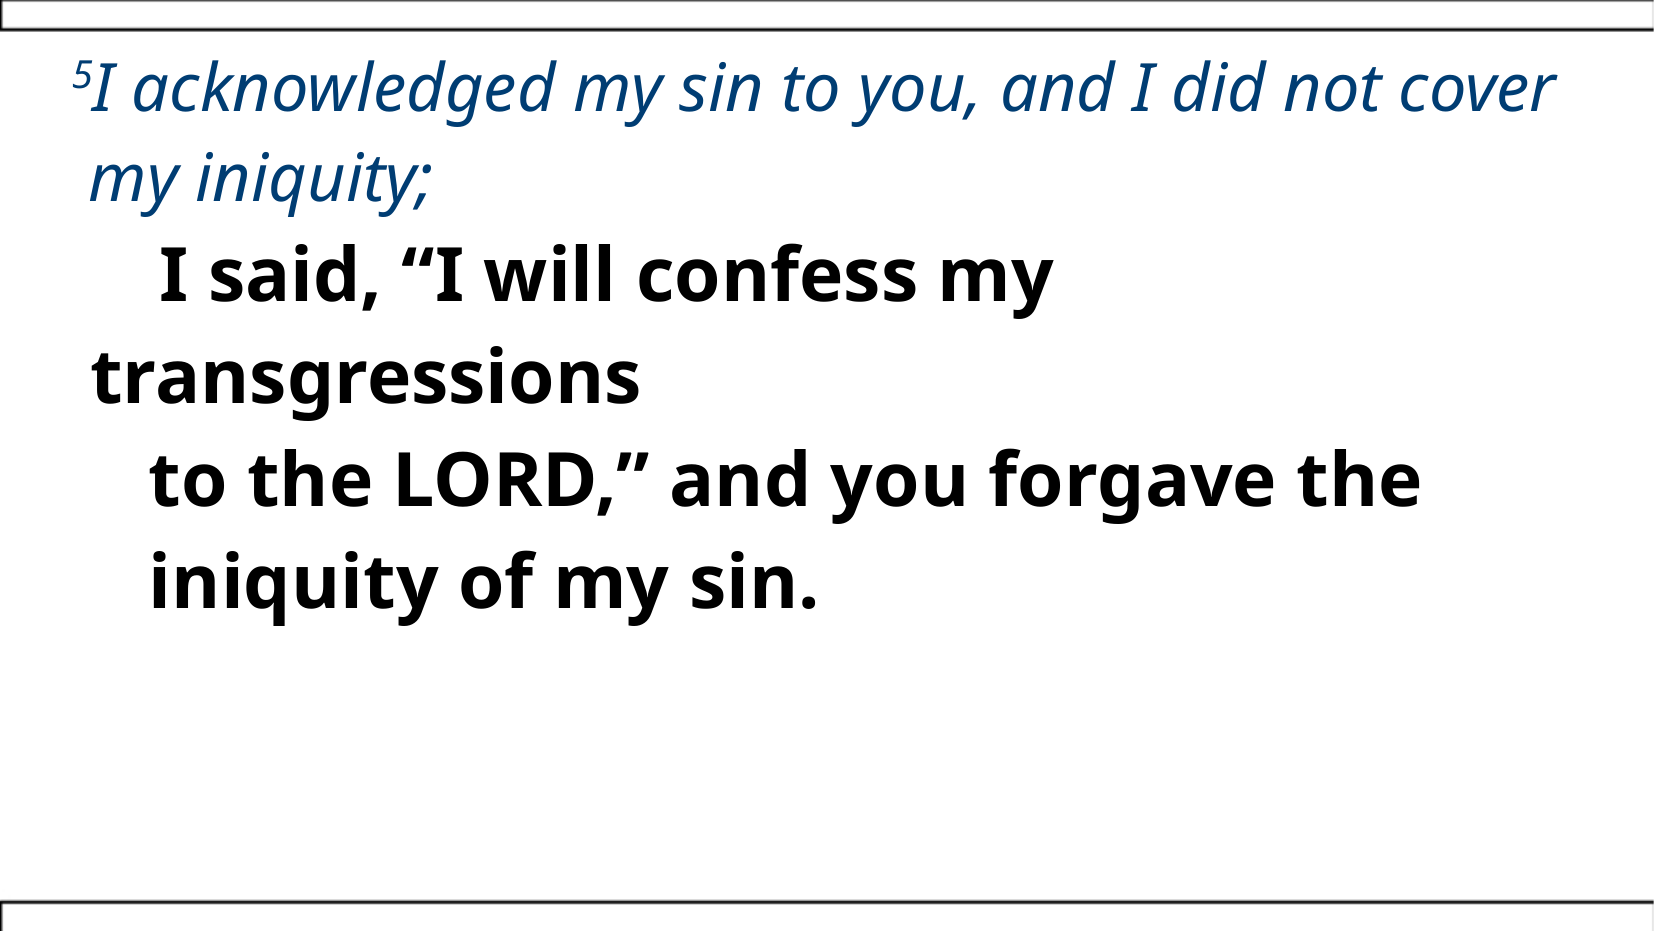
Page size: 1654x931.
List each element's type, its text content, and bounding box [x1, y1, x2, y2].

picture [0, 0, 1654, 931]
text_box 5I acknowledged my sin to you, and I did not cover my iniquity; I said, “I will confess my transgressions to the LORD,” and you forgave the iniquity of my sin. [56, 32, 1591, 525]
